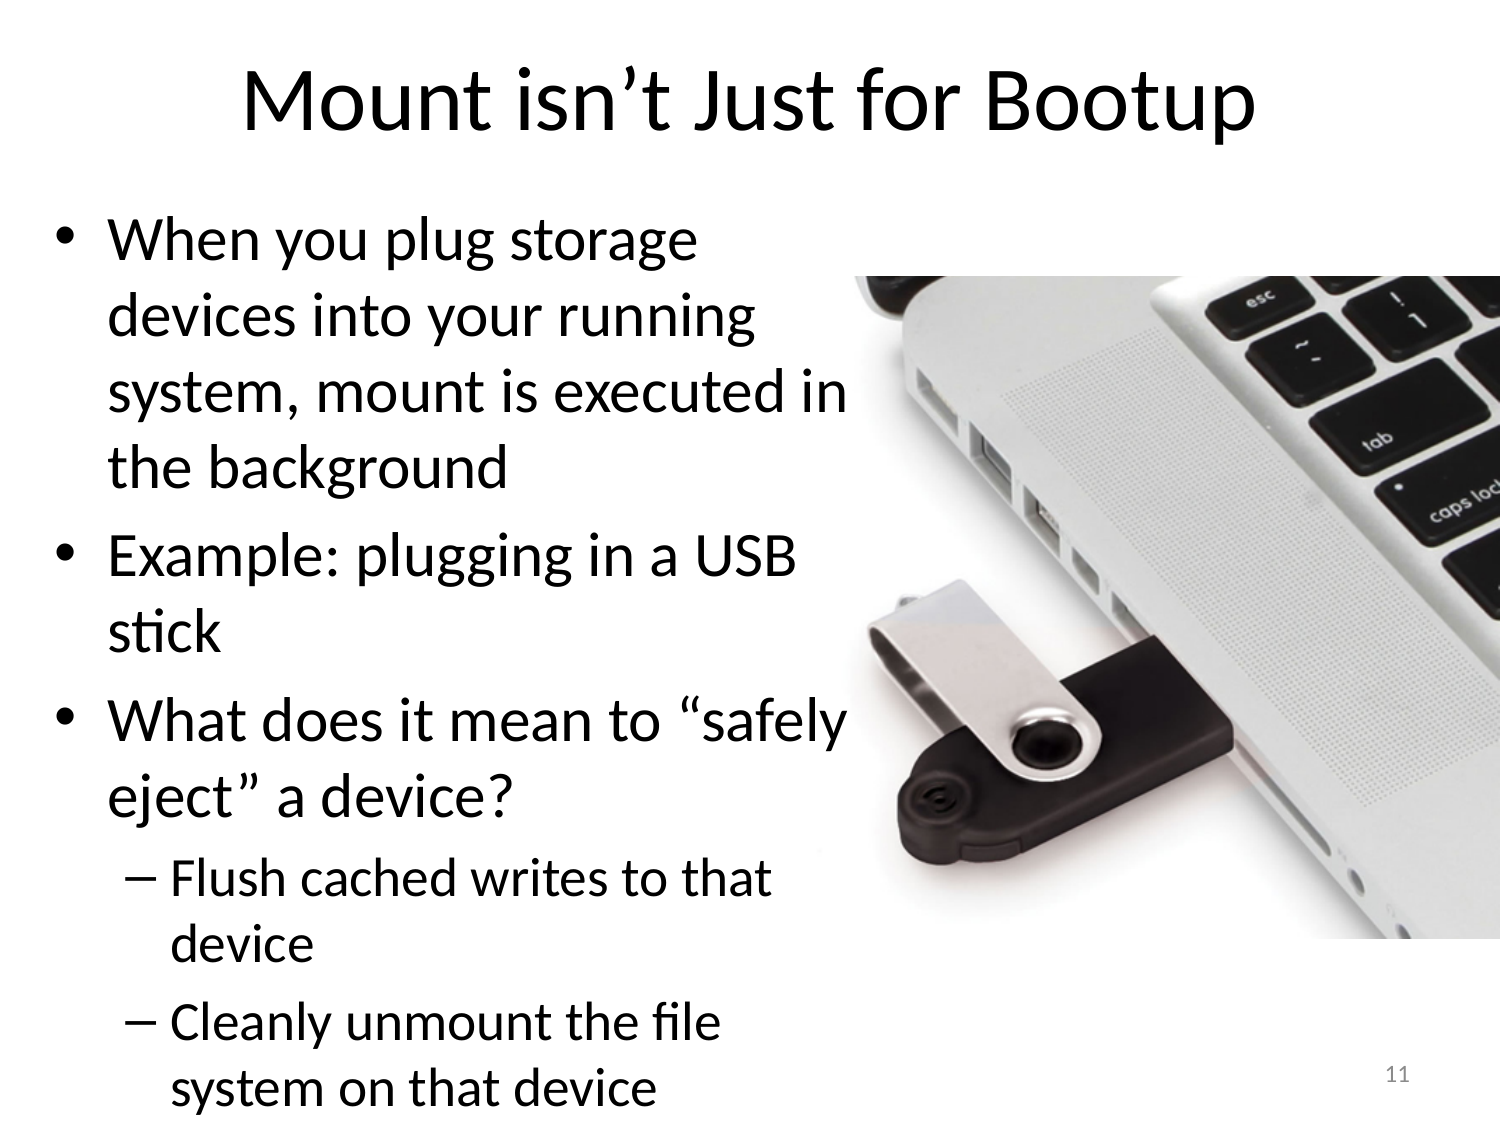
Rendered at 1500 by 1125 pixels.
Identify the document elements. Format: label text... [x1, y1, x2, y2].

picture [877, 276, 1500, 939]
list When you plug storage devices into your running system, mount is executed in the background Example: plugging in a USB stick What does it mean to “safely eject” a device? Flush cached writes to that device Cleanly unmount the file system on that device [39, 189, 877, 1125]
title Mount isn’t Just for Bootup [75, 0, 1425, 188]
slide_number <number> [1074, 1042, 1425, 1103]
